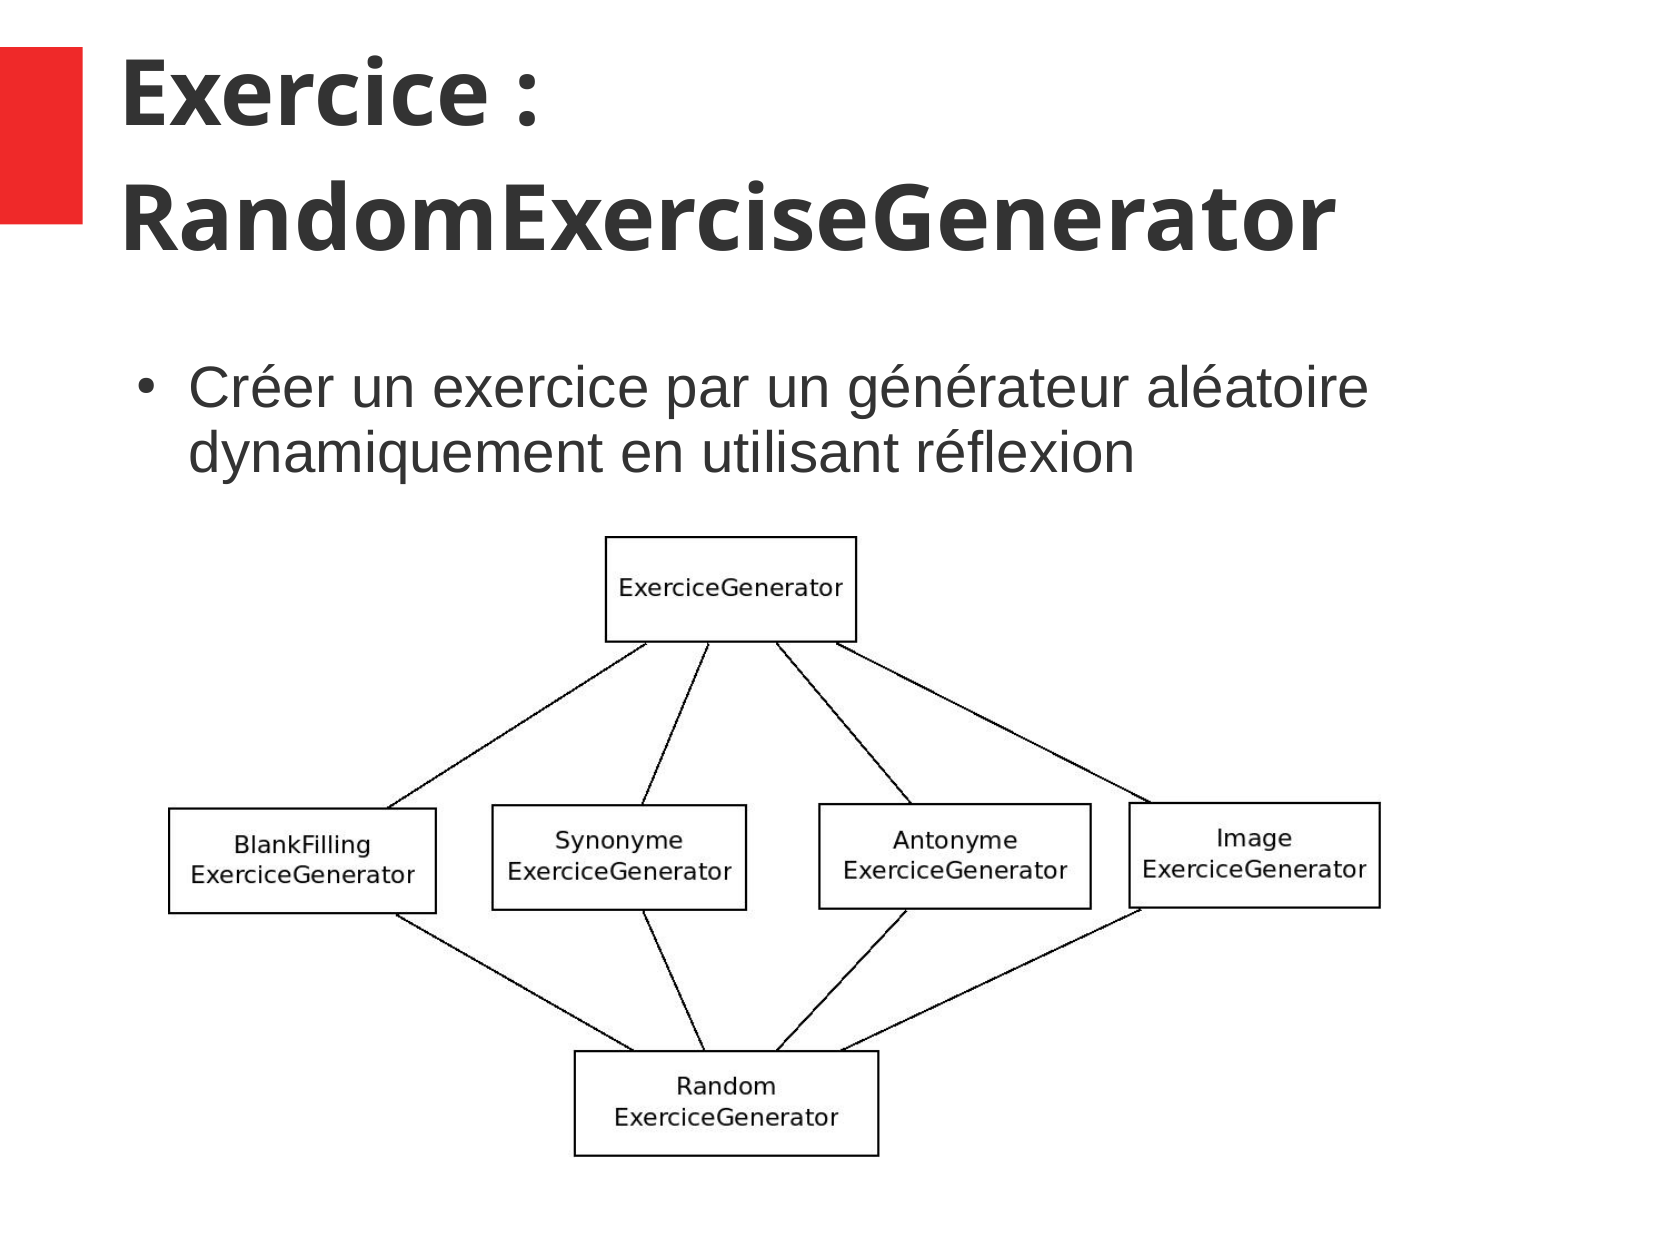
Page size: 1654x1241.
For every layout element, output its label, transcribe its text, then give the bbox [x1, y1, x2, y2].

picture [168, 536, 1382, 1158]
list Créer un exercice par un générateur aléatoire dynamiquement en utilisant réflexion [118, 354, 1536, 1074]
title Exercice : RandomExerciseGenerator [118, 45, 1571, 260]
